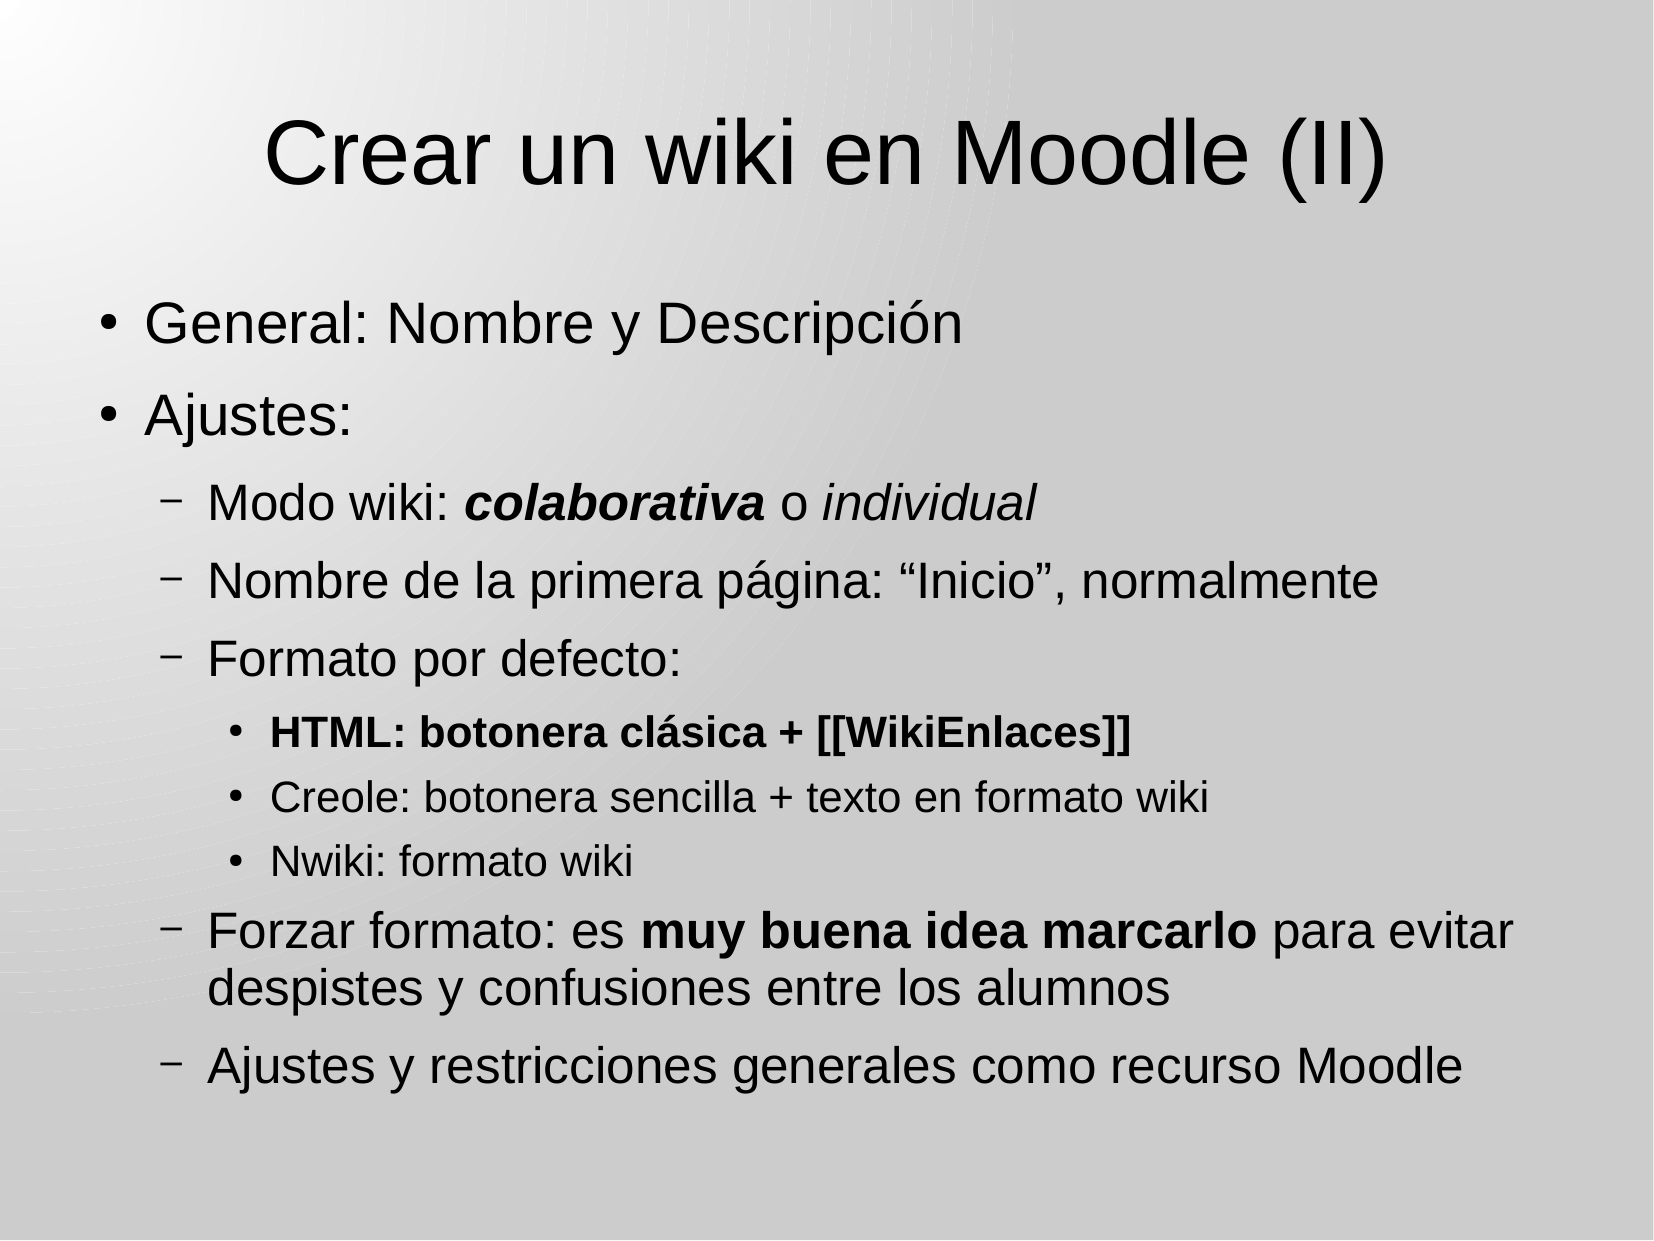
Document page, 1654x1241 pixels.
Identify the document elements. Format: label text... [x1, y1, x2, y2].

title Crear un wiki en Moodle (II) [82, 49, 1571, 257]
list General: Nombre y Descripción Ajustes: Modo wiki: colaborativa o individual Nombre de la primera página: “Inicio”, normalmente Formato por defecto: HTML: botonera clásica + [[WikiEnlaces]] Creole: botonera sencilla + texto en formato wiki Nwiki: formato wiki Forzar formato: es muy buena idea marcarlo para evitar despistes y confusiones entre los alumnos Ajustes y restricciones generales como recurso Moodle [82, 290, 1538, 1109]
